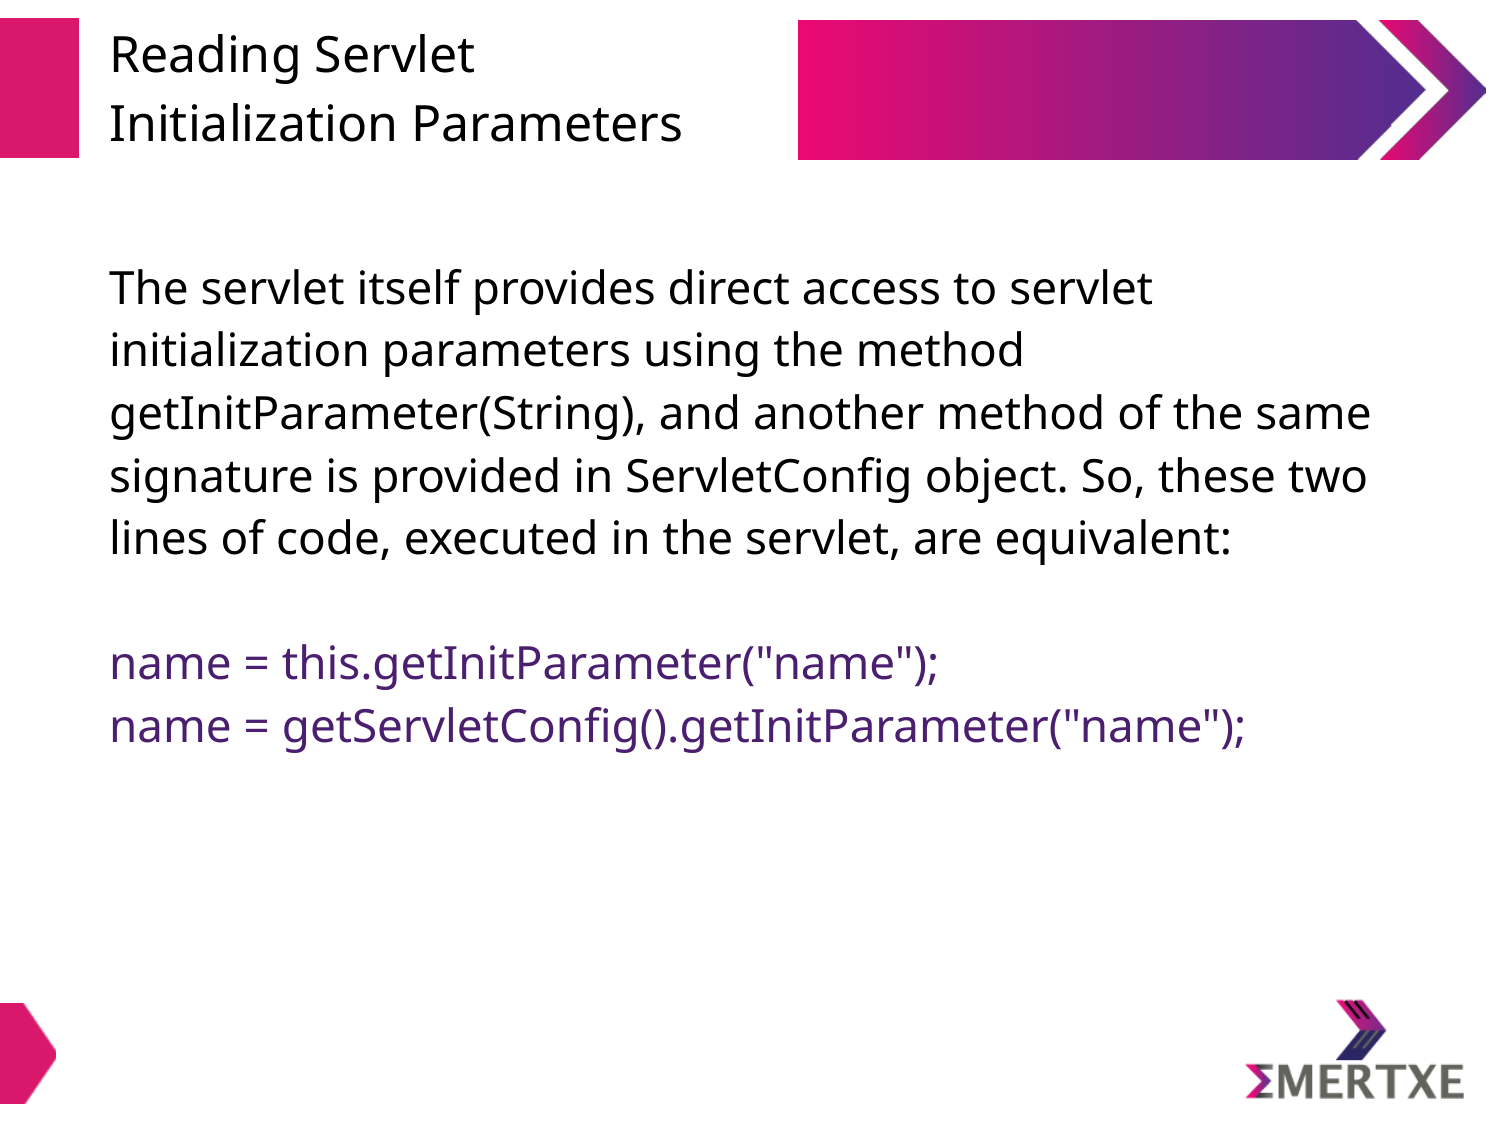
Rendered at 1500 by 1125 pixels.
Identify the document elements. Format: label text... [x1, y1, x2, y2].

text_box The servlet itself provides direct access to servlet initialization parameters using the method getInitParameter(String), and another method of the same signature is provided in ServletConfig object. So, these two lines of code, executed in the servlet, are equivalent: name = this.getInitParameter("name"); name = getServletConfig().getInitParameter("name"); [94, 248, 1430, 745]
picture [798, 20, 1486, 160]
text_box Reading Servlet Initialization Parameters [94, 11, 733, 203]
picture [1245, 996, 1465, 1099]
